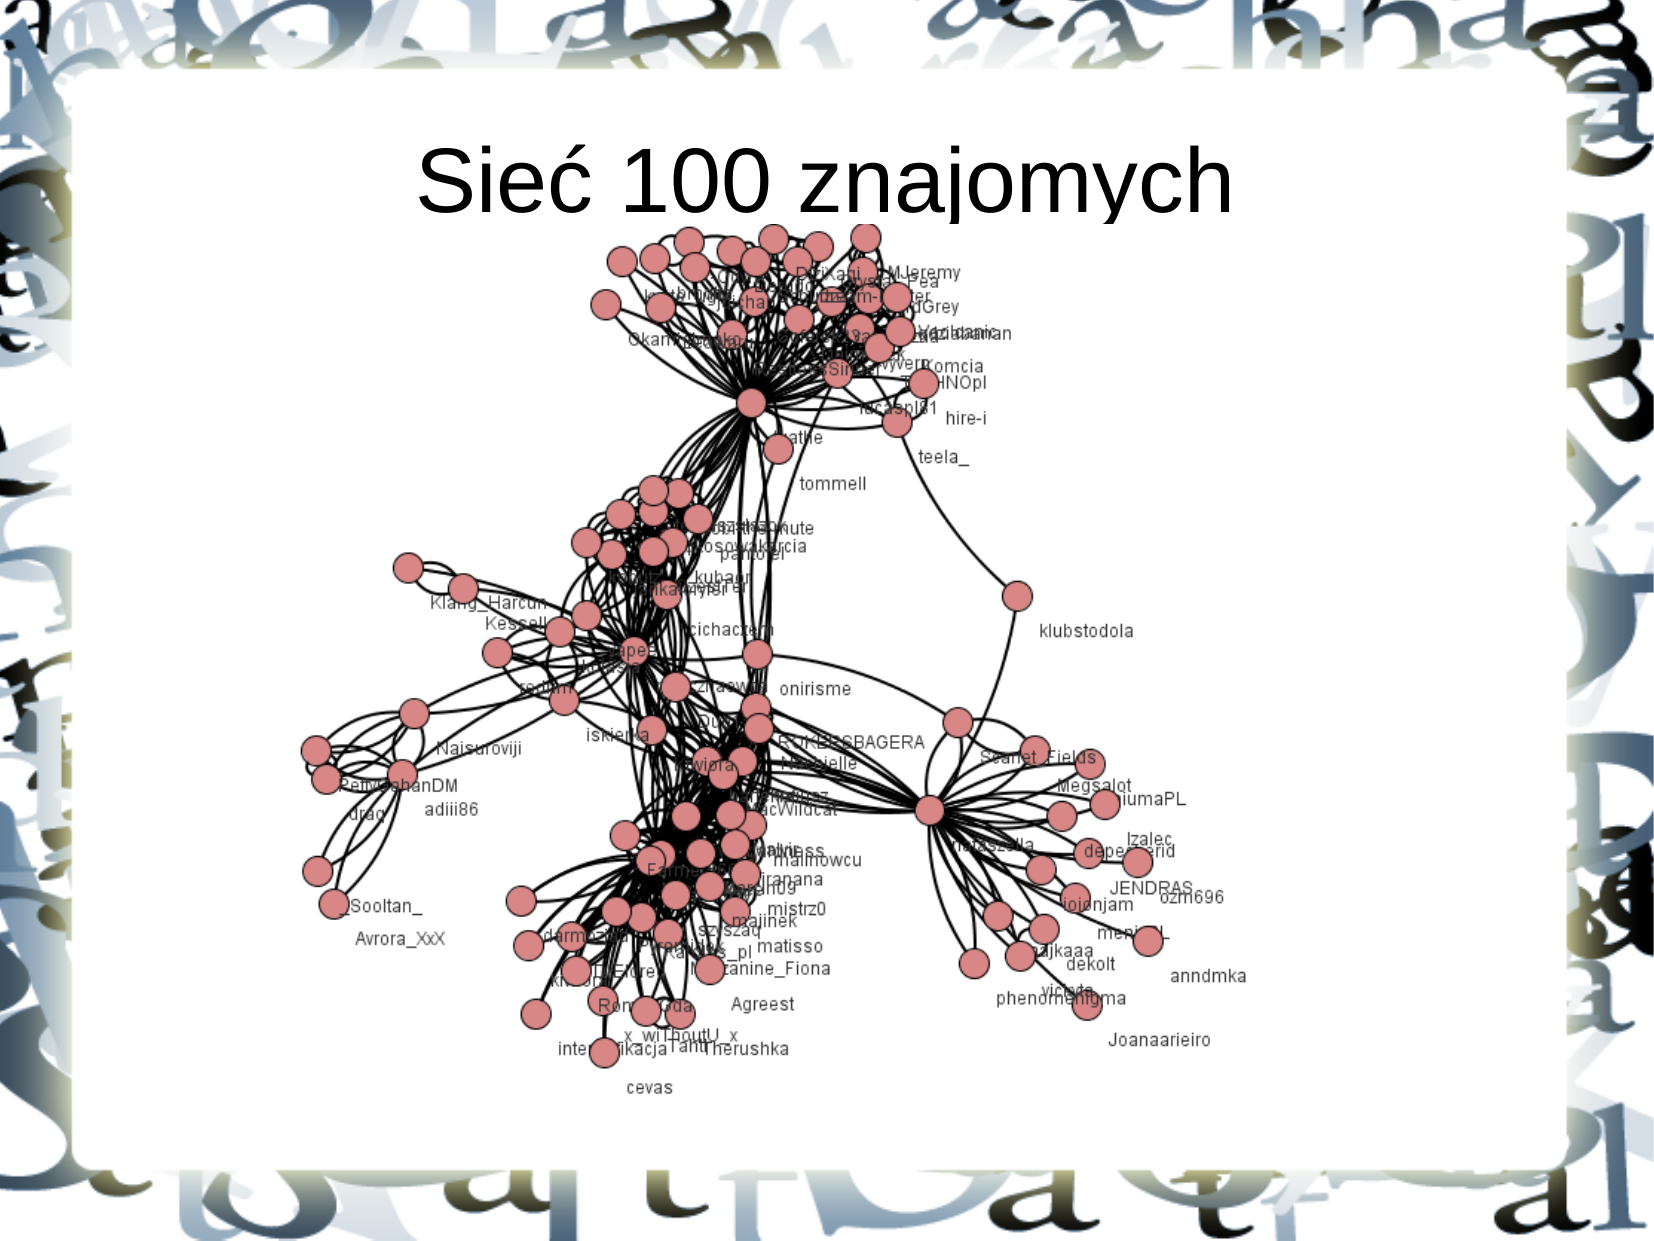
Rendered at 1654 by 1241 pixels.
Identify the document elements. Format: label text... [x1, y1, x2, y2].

picture [0, 0, 1654, 1241]
title Sieć 100 znajomych [82, 86, 1570, 278]
